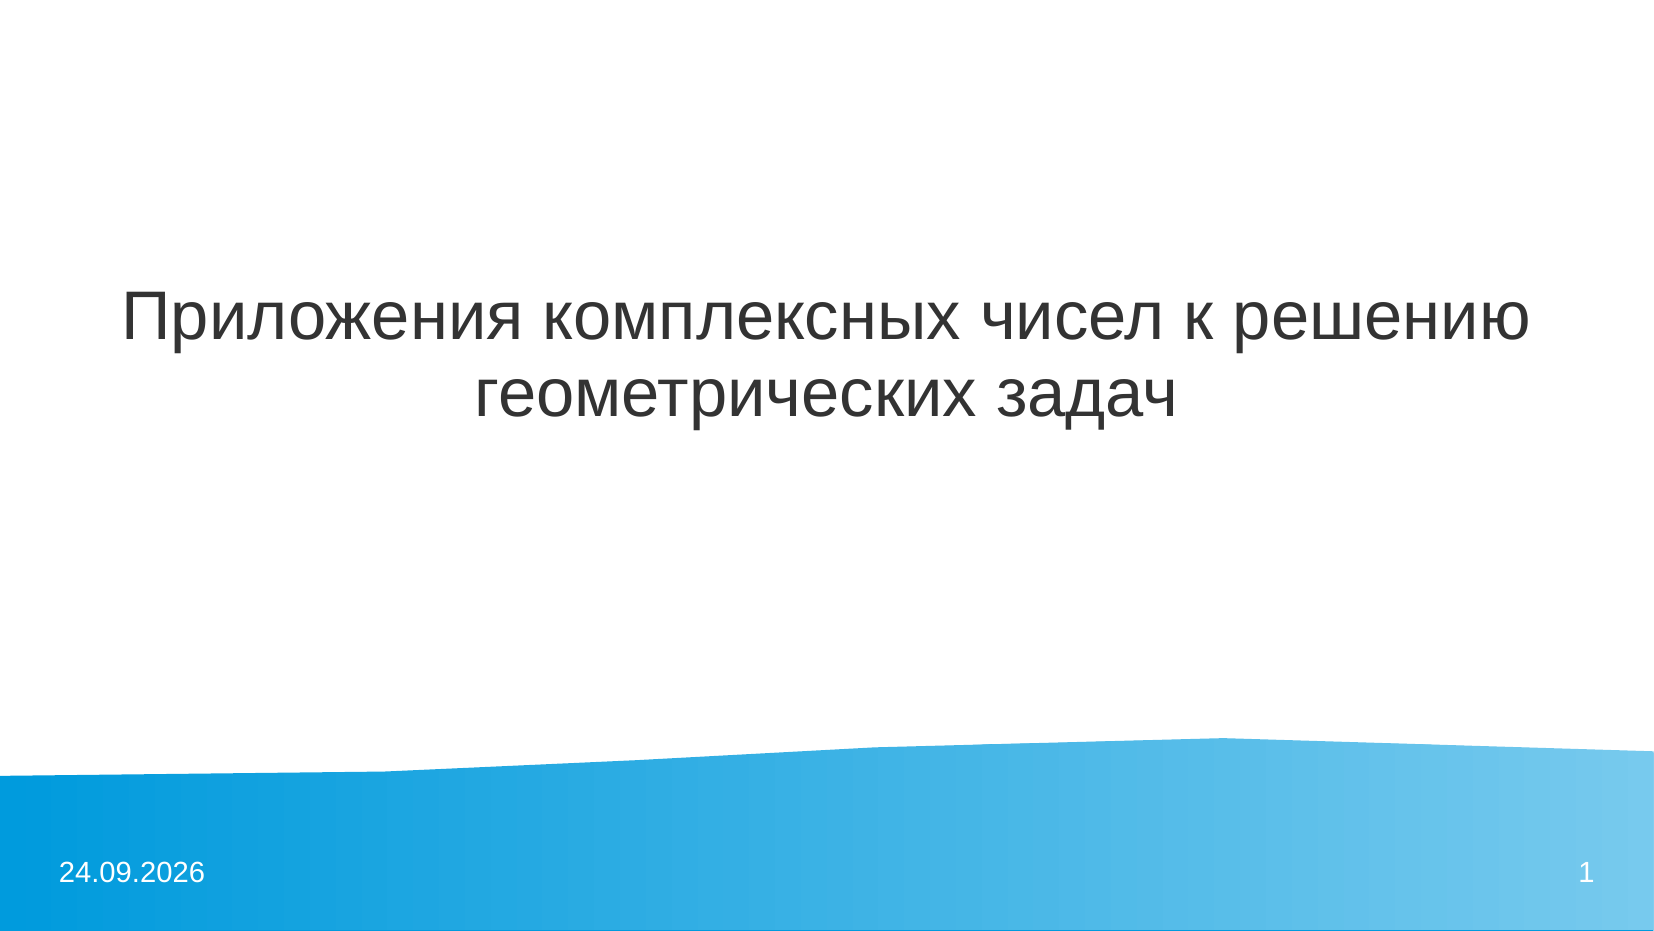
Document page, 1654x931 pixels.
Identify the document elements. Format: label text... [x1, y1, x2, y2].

title Приложения комплексных чисел к решению геометрических задач [88, 265, 1565, 443]
